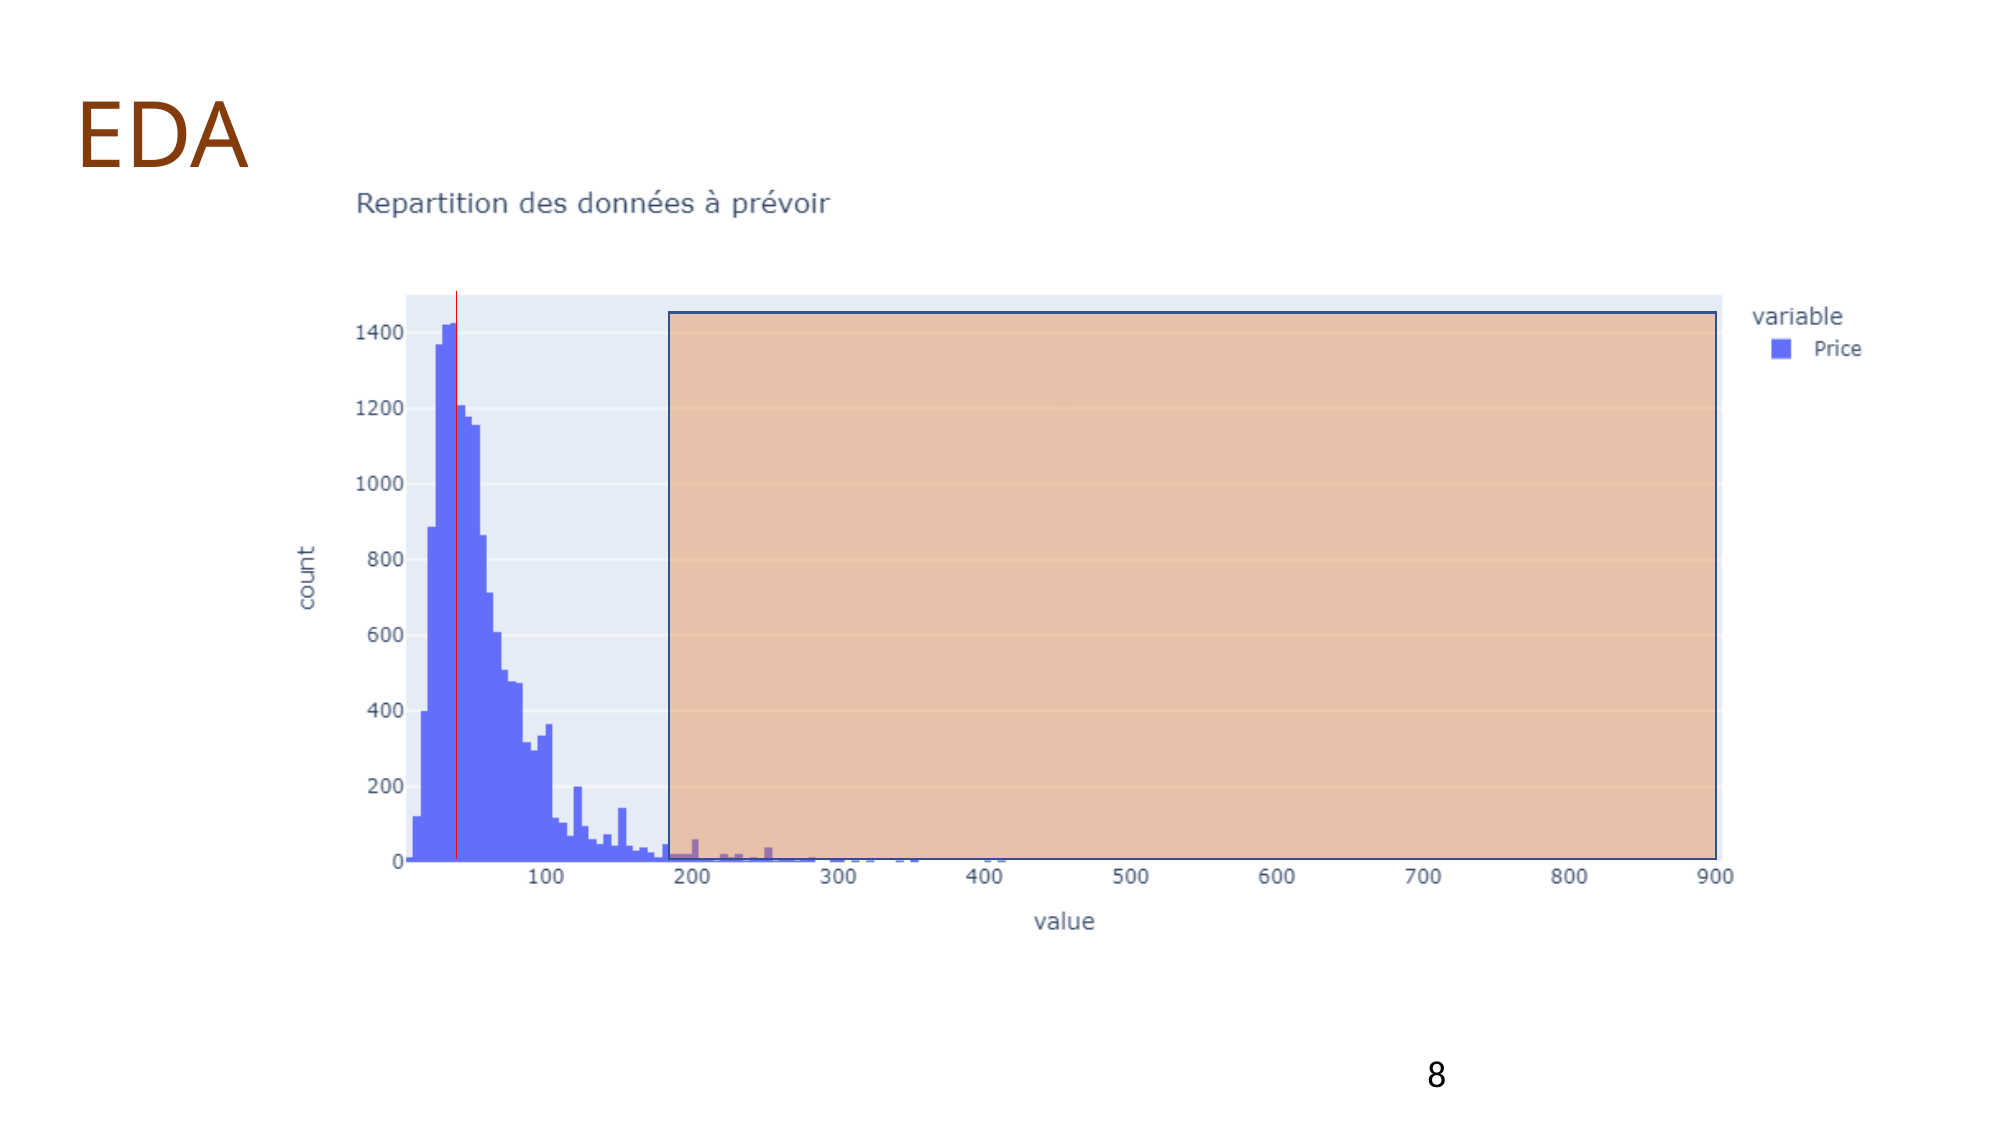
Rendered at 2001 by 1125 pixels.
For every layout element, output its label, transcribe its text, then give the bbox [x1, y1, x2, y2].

title EDA [59, 29, 275, 247]
text_box [1412, 1042, 1863, 1103]
picture [275, 131, 1890, 994]
text_box [669, 313, 1716, 859]
